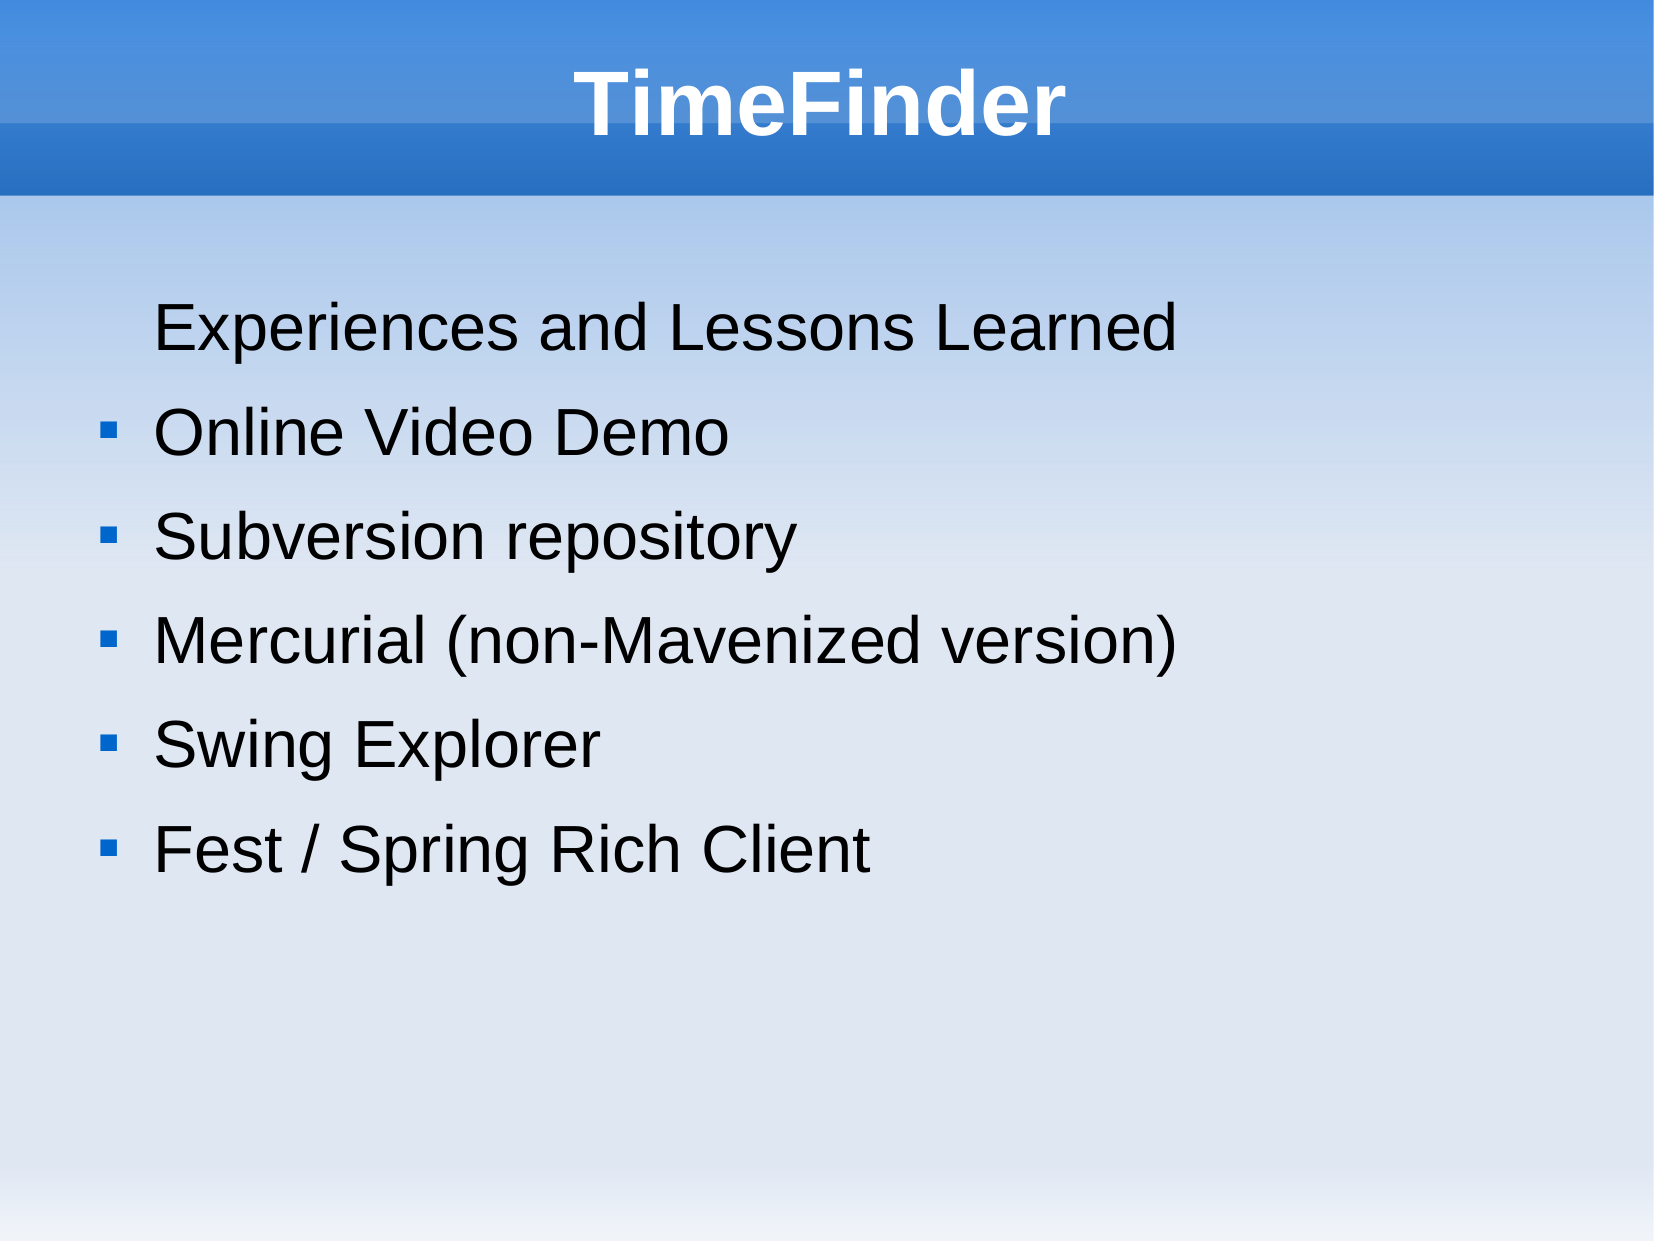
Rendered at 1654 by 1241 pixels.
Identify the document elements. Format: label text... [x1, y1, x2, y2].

title TimeFinder [76, 0, 1565, 208]
picture [0, 0, 1654, 1241]
list Experiences and Lessons Learned Online Video Demo Subversion repository Mercurial (non-Mavenized version) Swing Explorer Fest / Spring Rich Client [82, 290, 1571, 1094]
